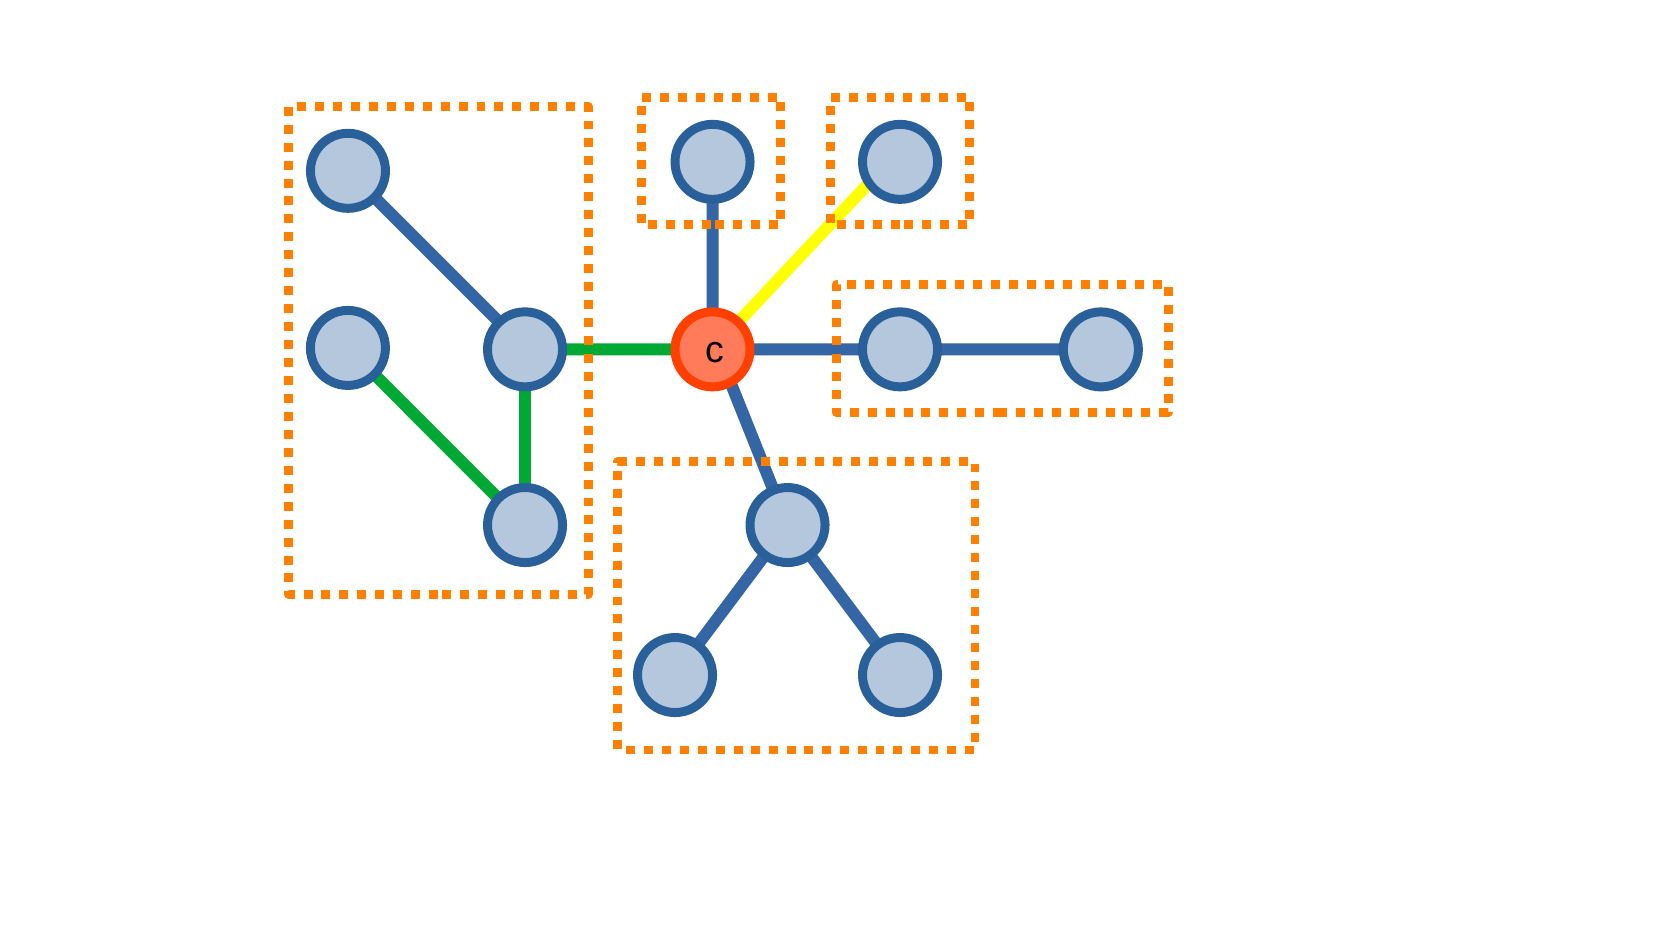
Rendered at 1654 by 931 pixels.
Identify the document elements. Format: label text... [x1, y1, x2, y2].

text_box [836, 284, 1169, 413]
text_box [830, 97, 970, 225]
text_box [288, 106, 589, 595]
text_box c [675, 311, 751, 387]
text_box [617, 461, 976, 751]
text_box [641, 97, 781, 225]
